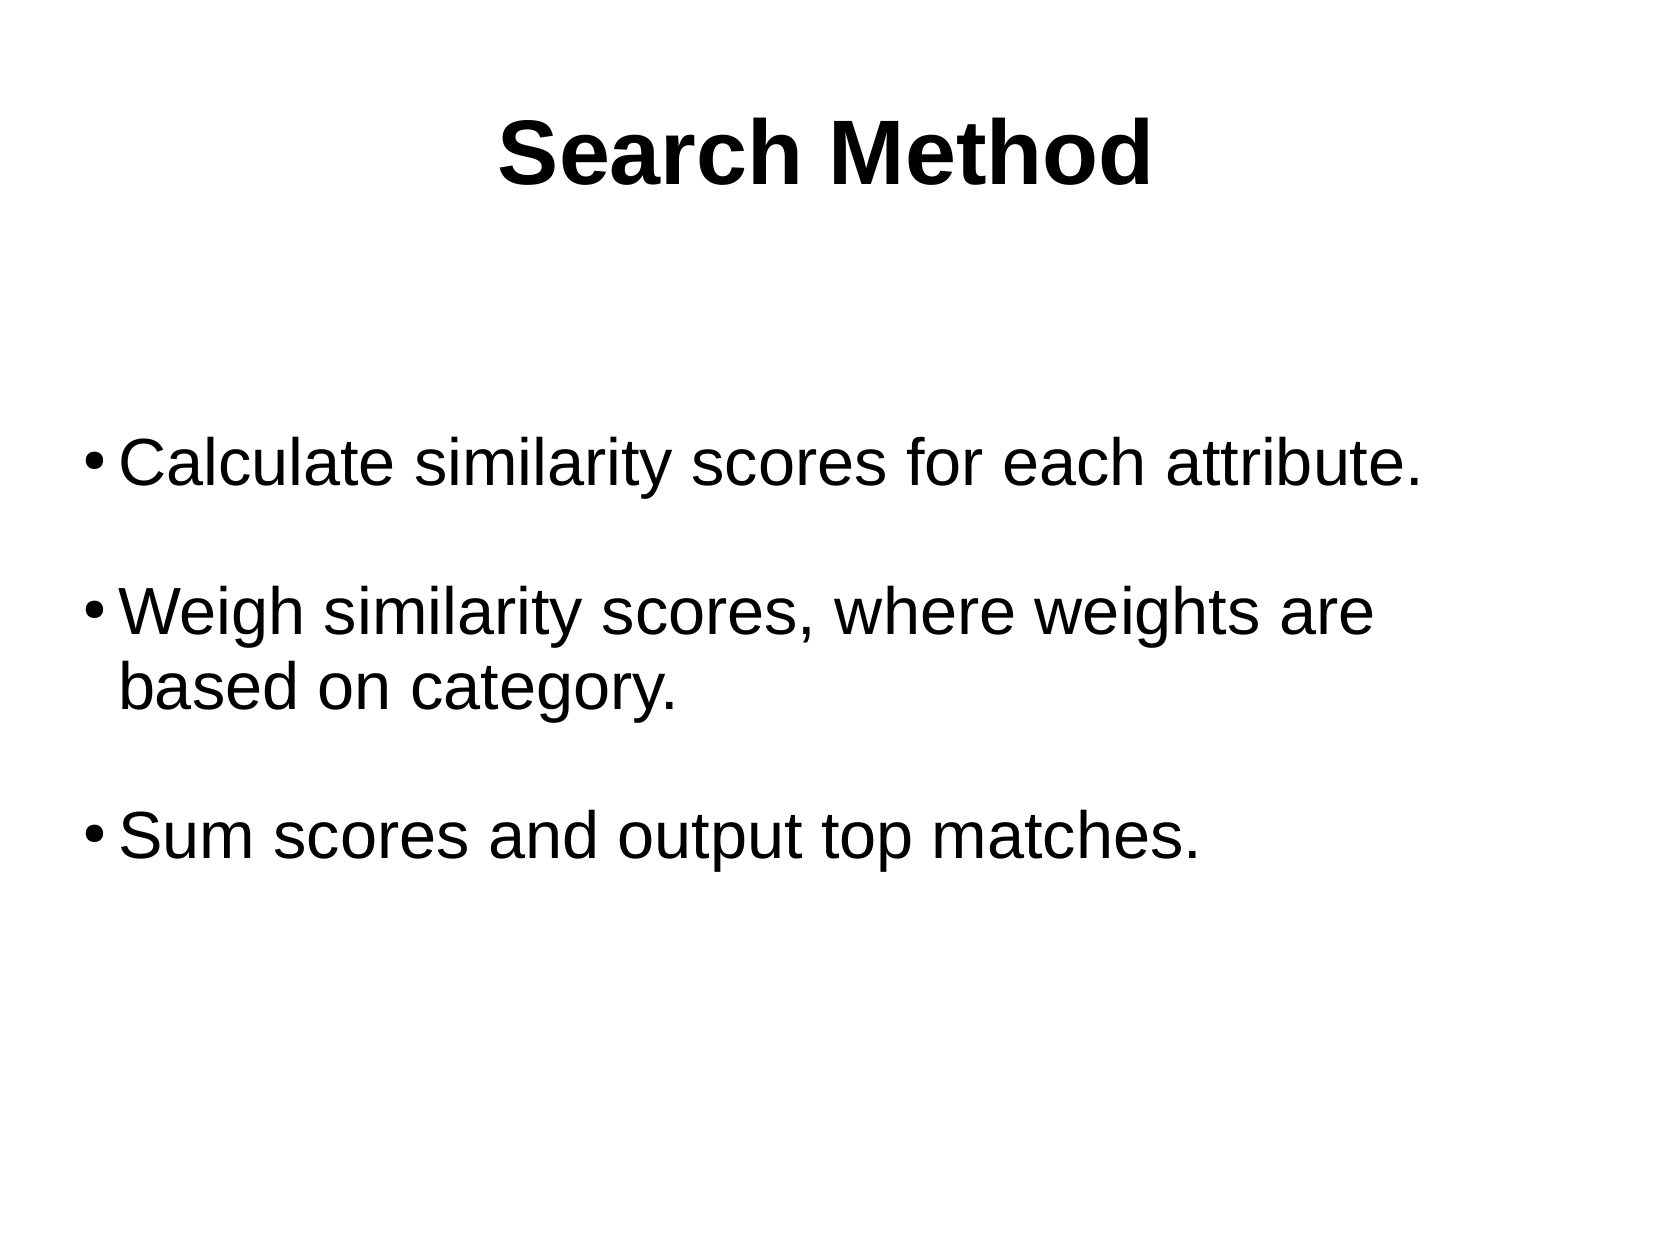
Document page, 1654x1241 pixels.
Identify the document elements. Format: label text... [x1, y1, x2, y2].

subtitle Calculate similarity scores for each attribute. Weigh similarity scores, where weights are based on category. Sum scores and output top matches. [82, 289, 1571, 1009]
title Search Method [82, 49, 1571, 257]
